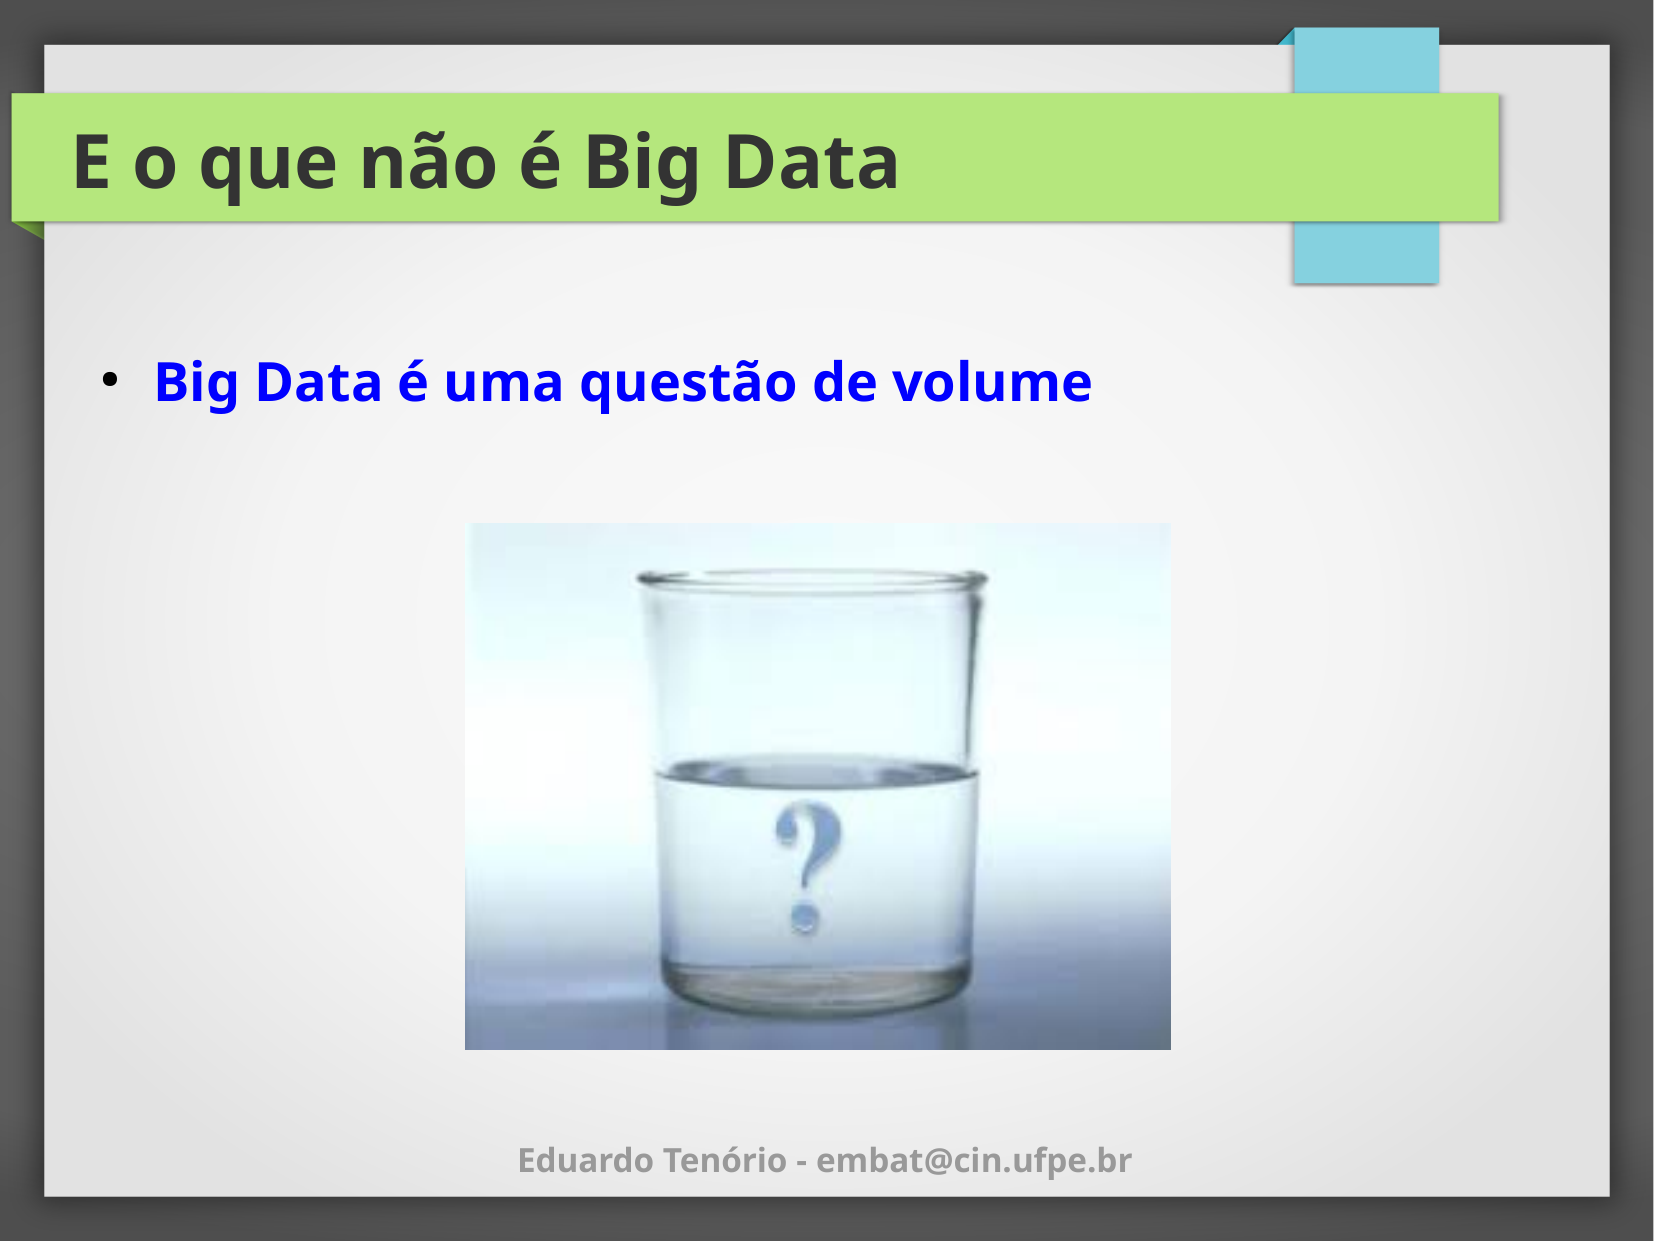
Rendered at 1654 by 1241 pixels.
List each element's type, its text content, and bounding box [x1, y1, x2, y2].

list Big Data é uma questão de volume [82, 343, 1538, 687]
text_box Eduardo Tenório - embat@cin.ufpe.br [45, 1130, 1606, 1201]
title E o que não é Big Data [70, 97, 1229, 221]
picture [0, 0, 1654, 1241]
